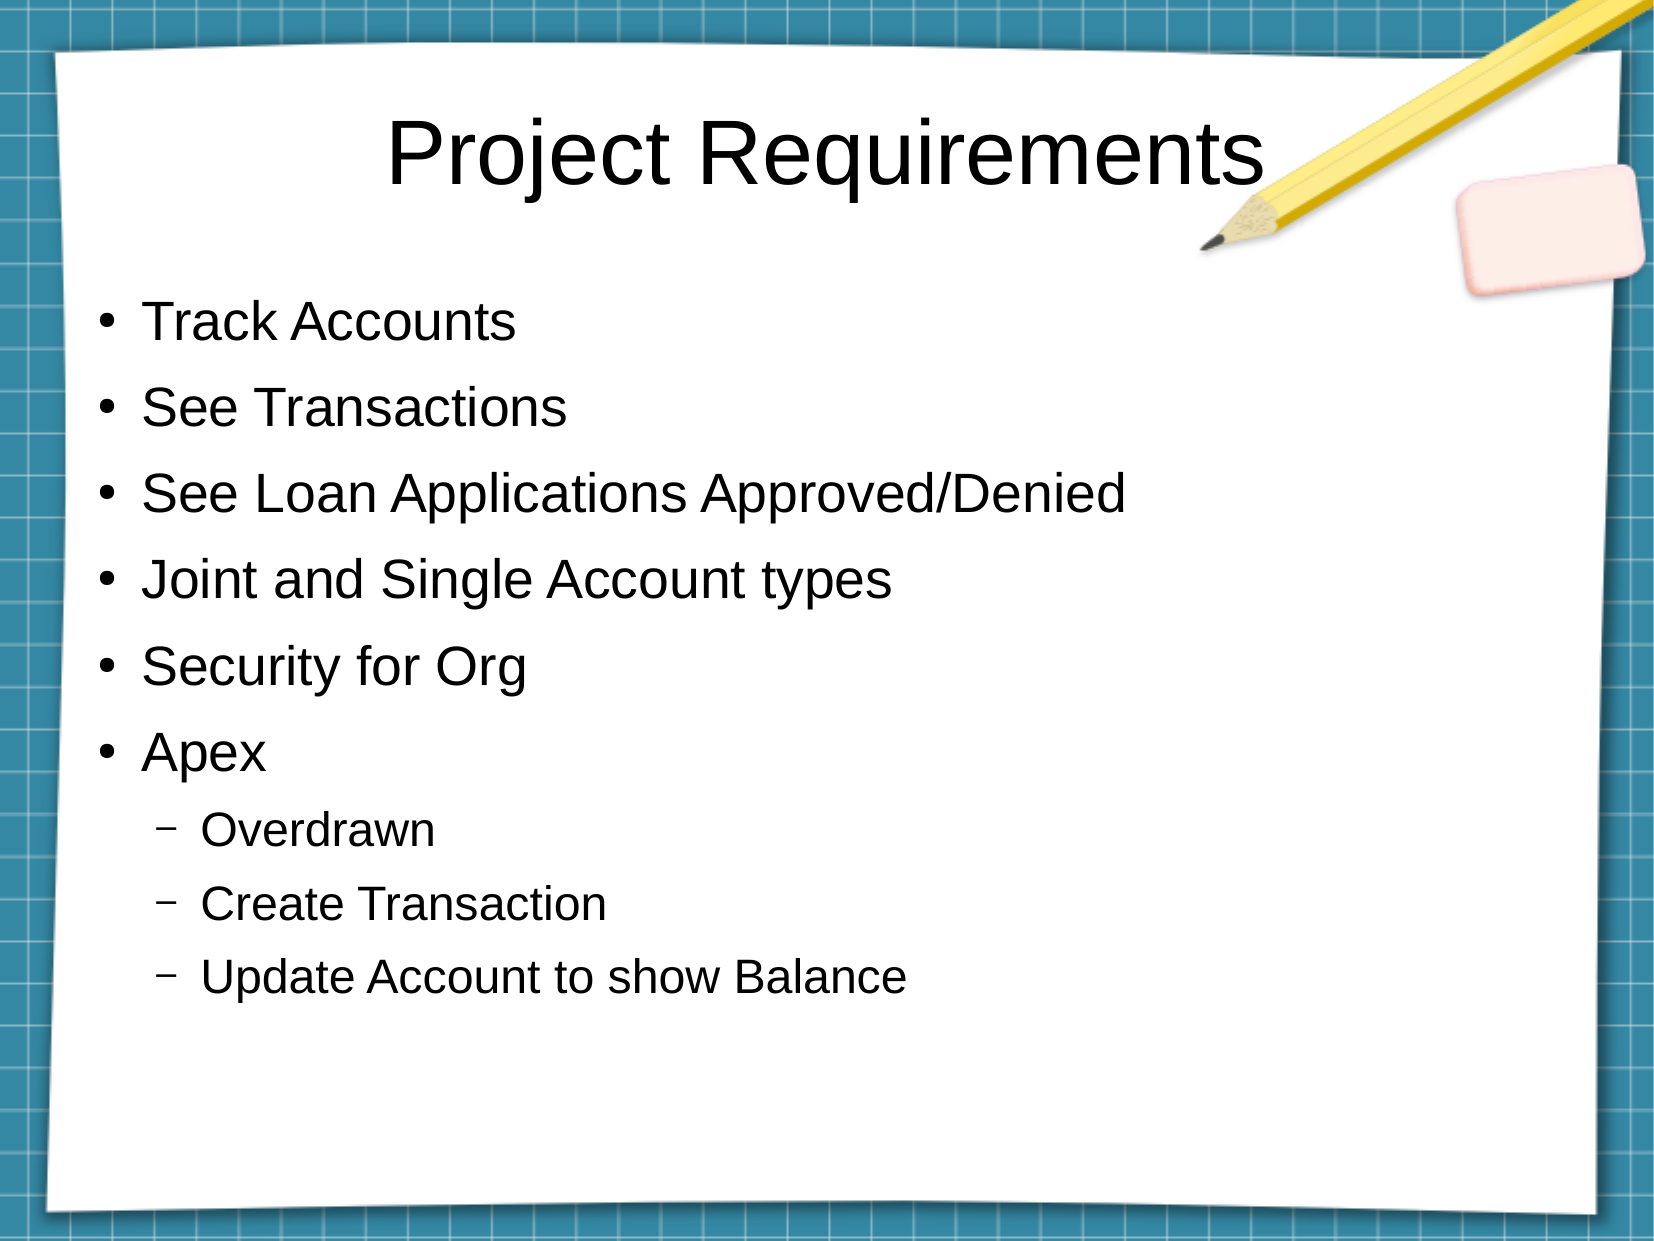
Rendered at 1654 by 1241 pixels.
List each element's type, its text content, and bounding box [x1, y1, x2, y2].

title Project Requirements [82, 49, 1571, 257]
list Track Accounts See Transactions See Loan Applications Approved/Denied Joint and Single Account types Security for Org Apex Overdrawn Create Transaction Update Account to show Balance [82, 290, 1571, 1010]
picture [0, 0, 1654, 1241]
